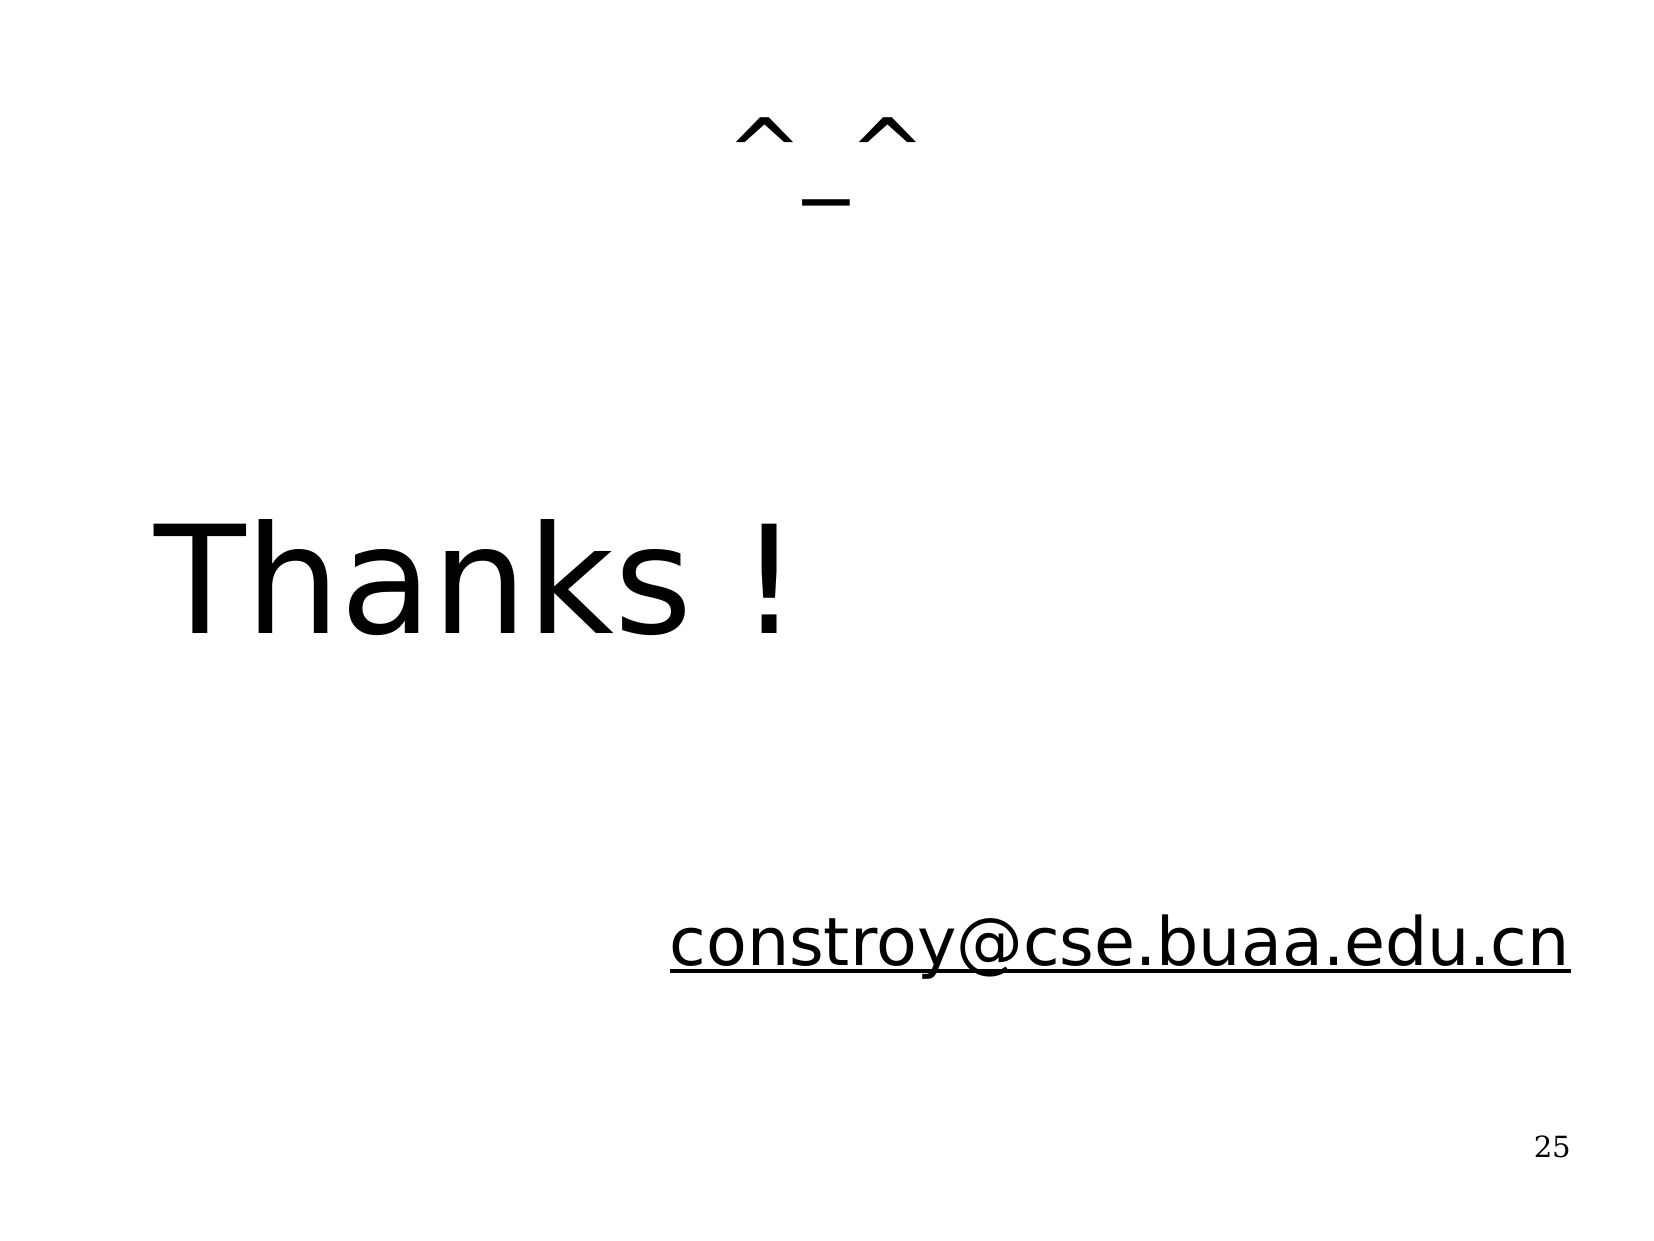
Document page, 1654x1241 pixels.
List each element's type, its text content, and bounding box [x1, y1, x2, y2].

list Thanks ! constroy@cse.buaa.edu.cn [82, 290, 1571, 1010]
title ^_^ [82, 49, 1571, 257]
